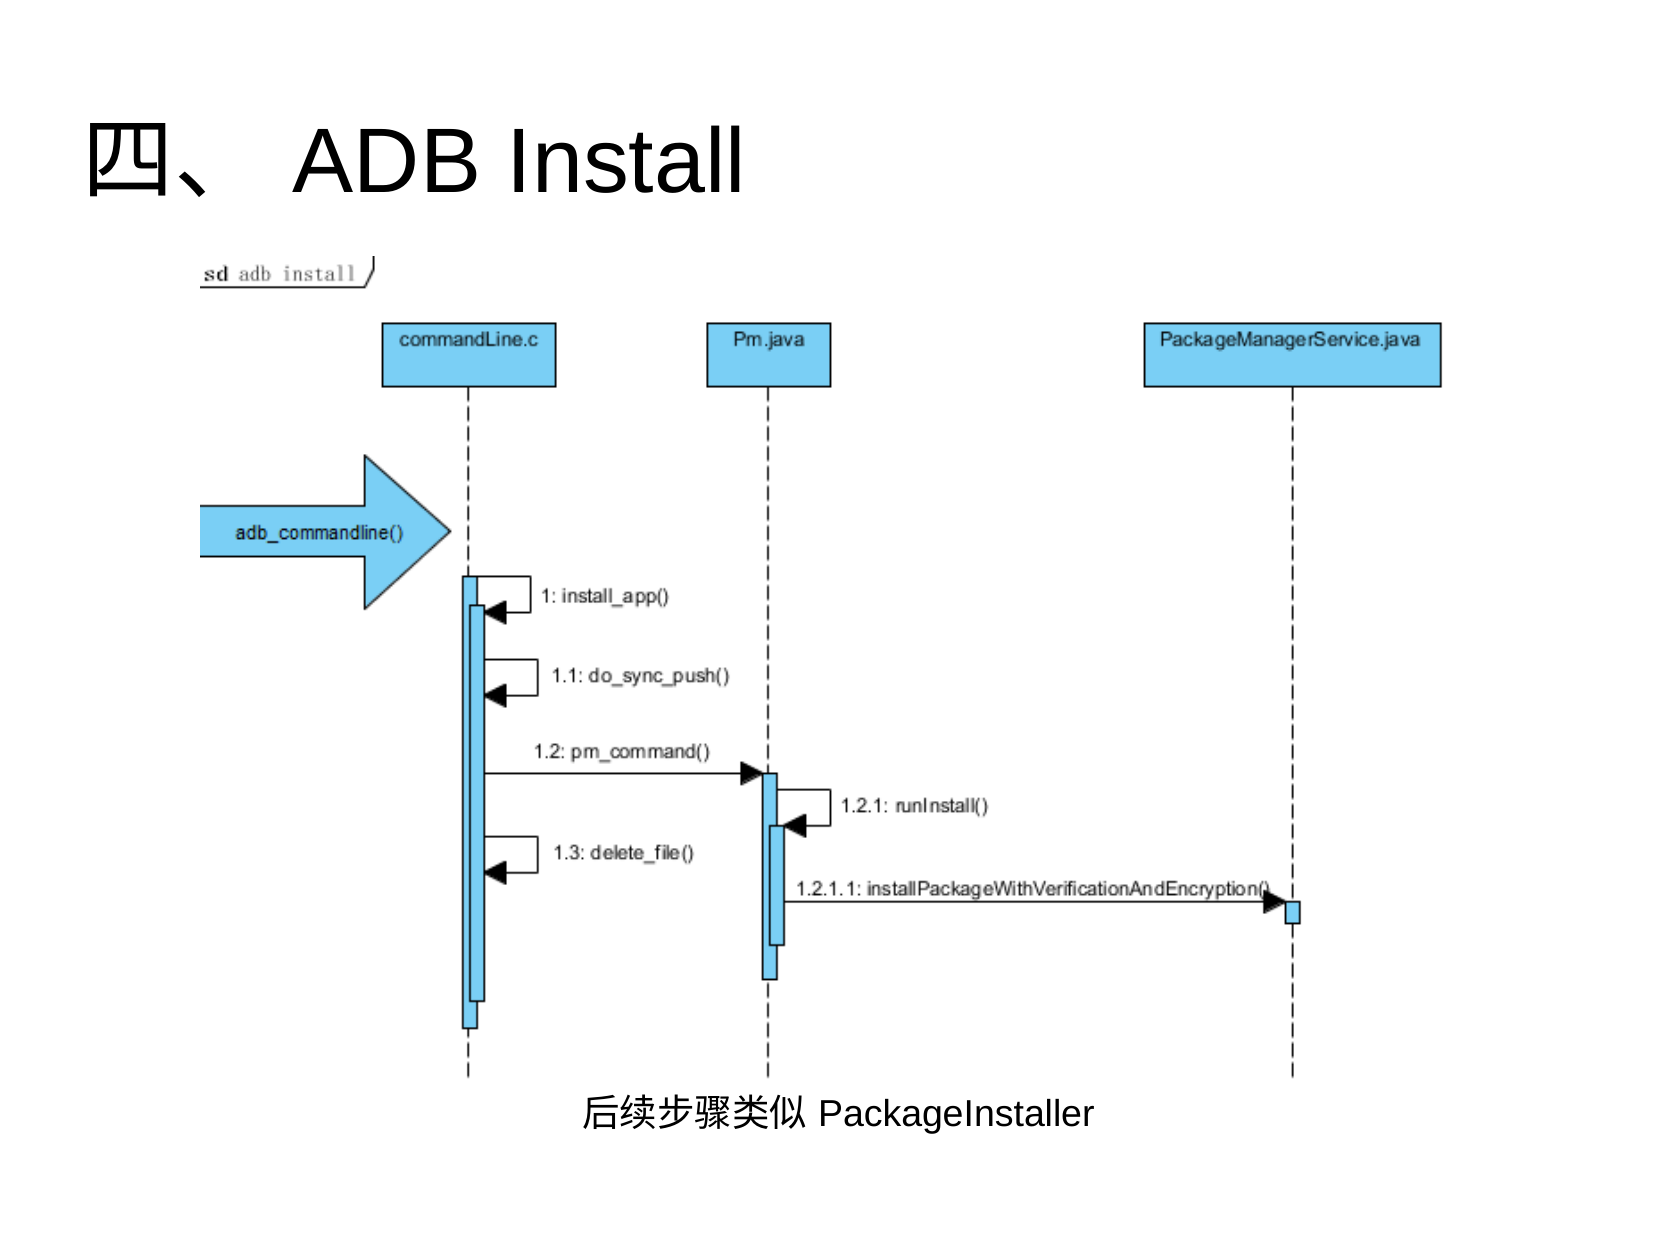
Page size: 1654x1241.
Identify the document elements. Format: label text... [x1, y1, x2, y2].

picture [200, 256, 1476, 1082]
title 四、ADB Install [82, 49, 1571, 257]
